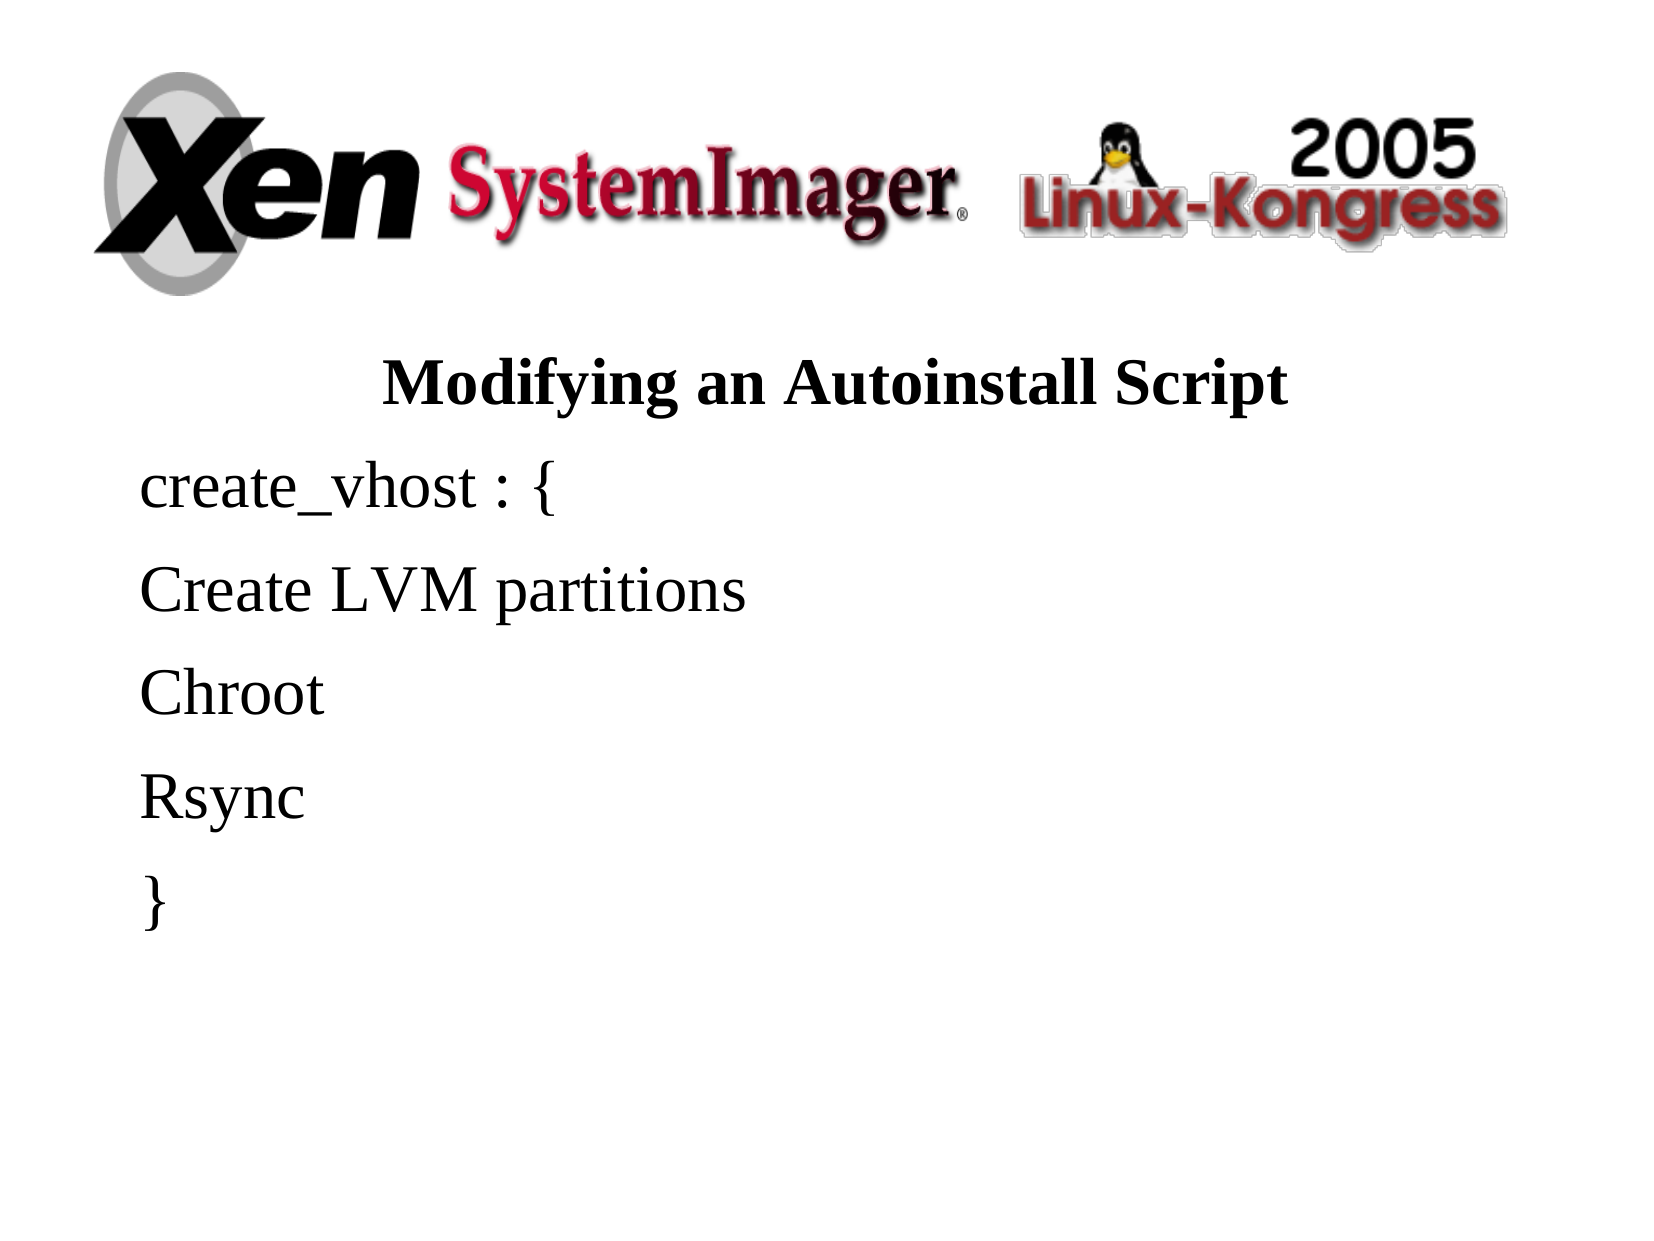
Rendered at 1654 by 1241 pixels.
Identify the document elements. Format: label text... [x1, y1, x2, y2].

picture [93, 72, 420, 296]
list Modifying an Autoinstall Script create_vhost : { Create LVM partitions Chroot Rsync } [121, 344, 1534, 1127]
picture [1006, 106, 1524, 265]
picture [445, 132, 971, 254]
